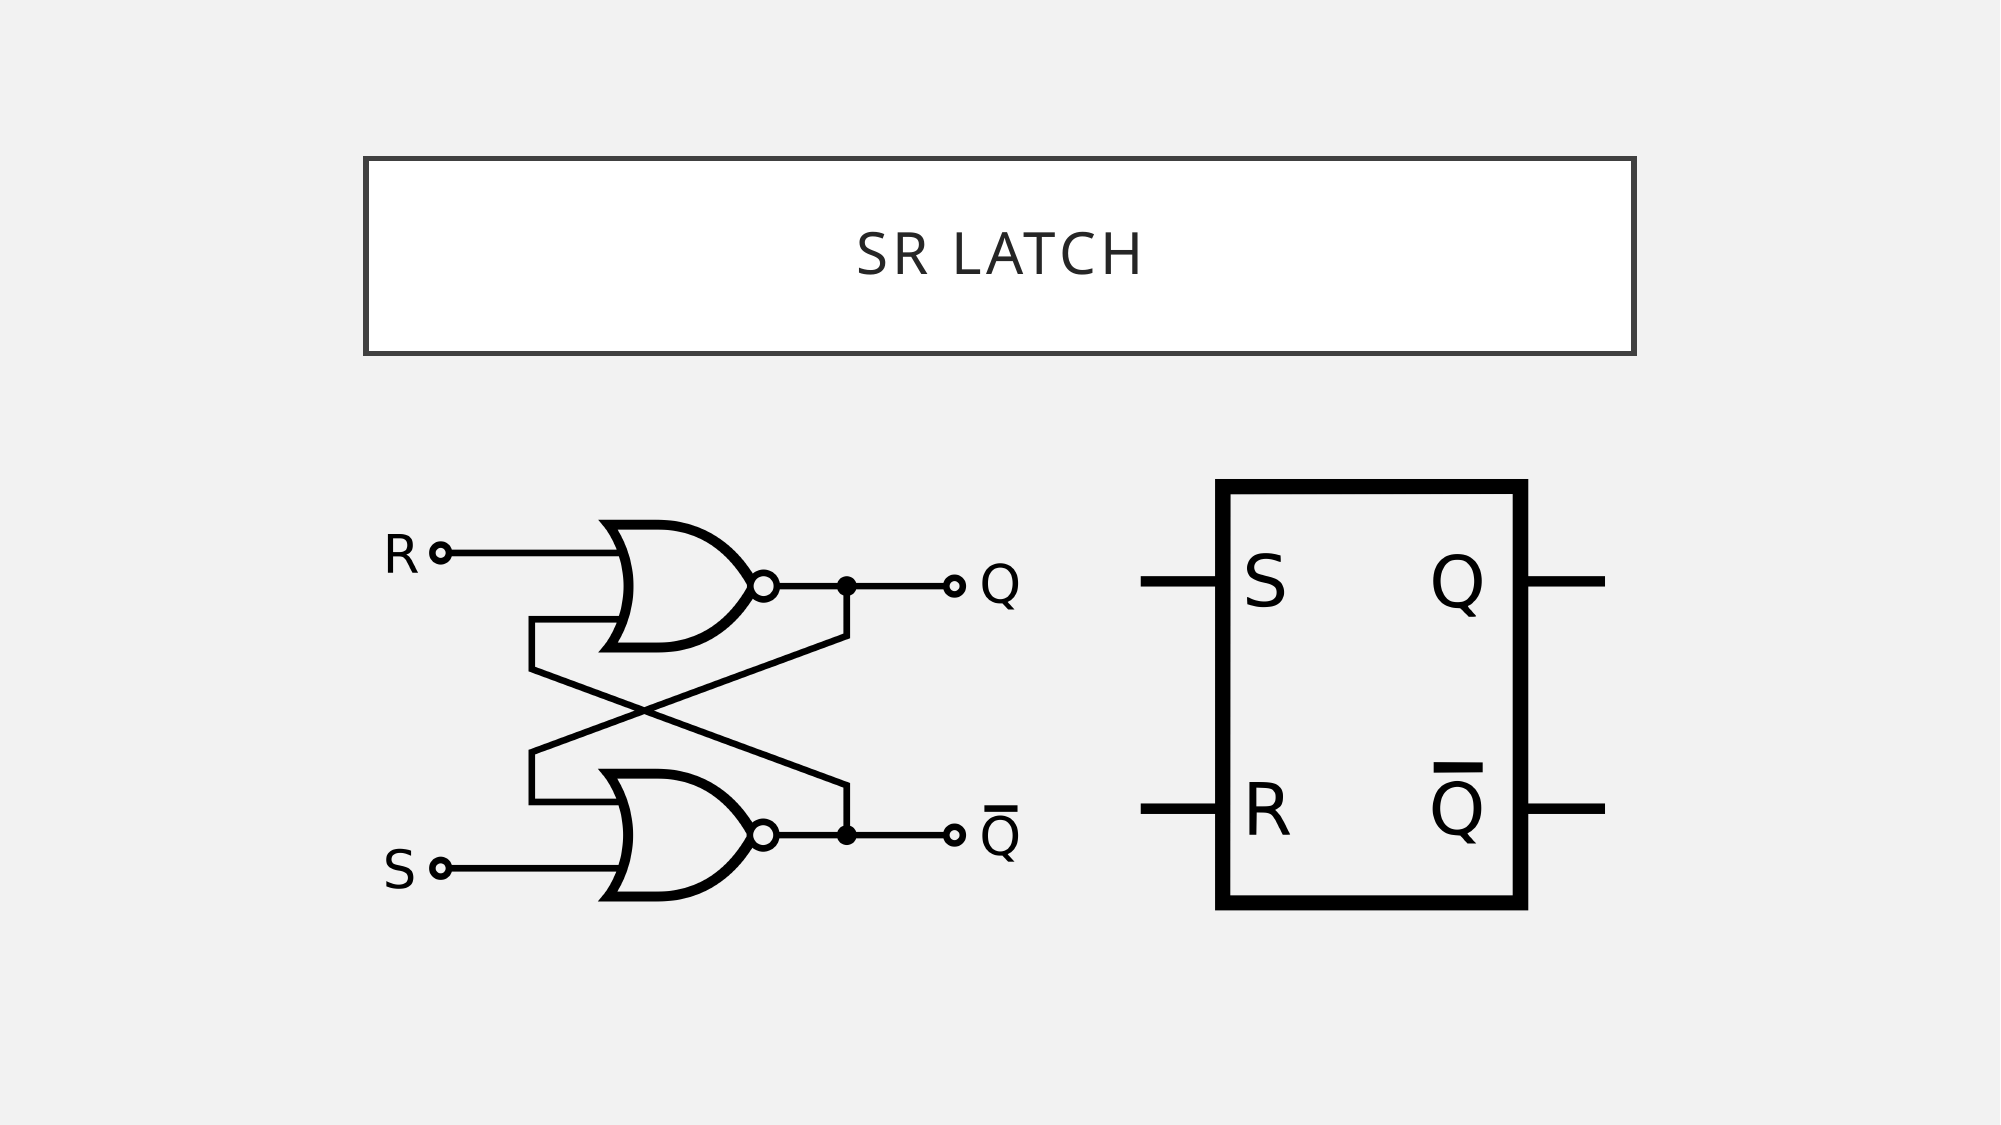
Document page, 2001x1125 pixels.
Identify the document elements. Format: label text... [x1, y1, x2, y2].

picture [366, 503, 1029, 918]
title SR Latch [366, 158, 1634, 354]
picture [1111, 455, 1634, 965]
